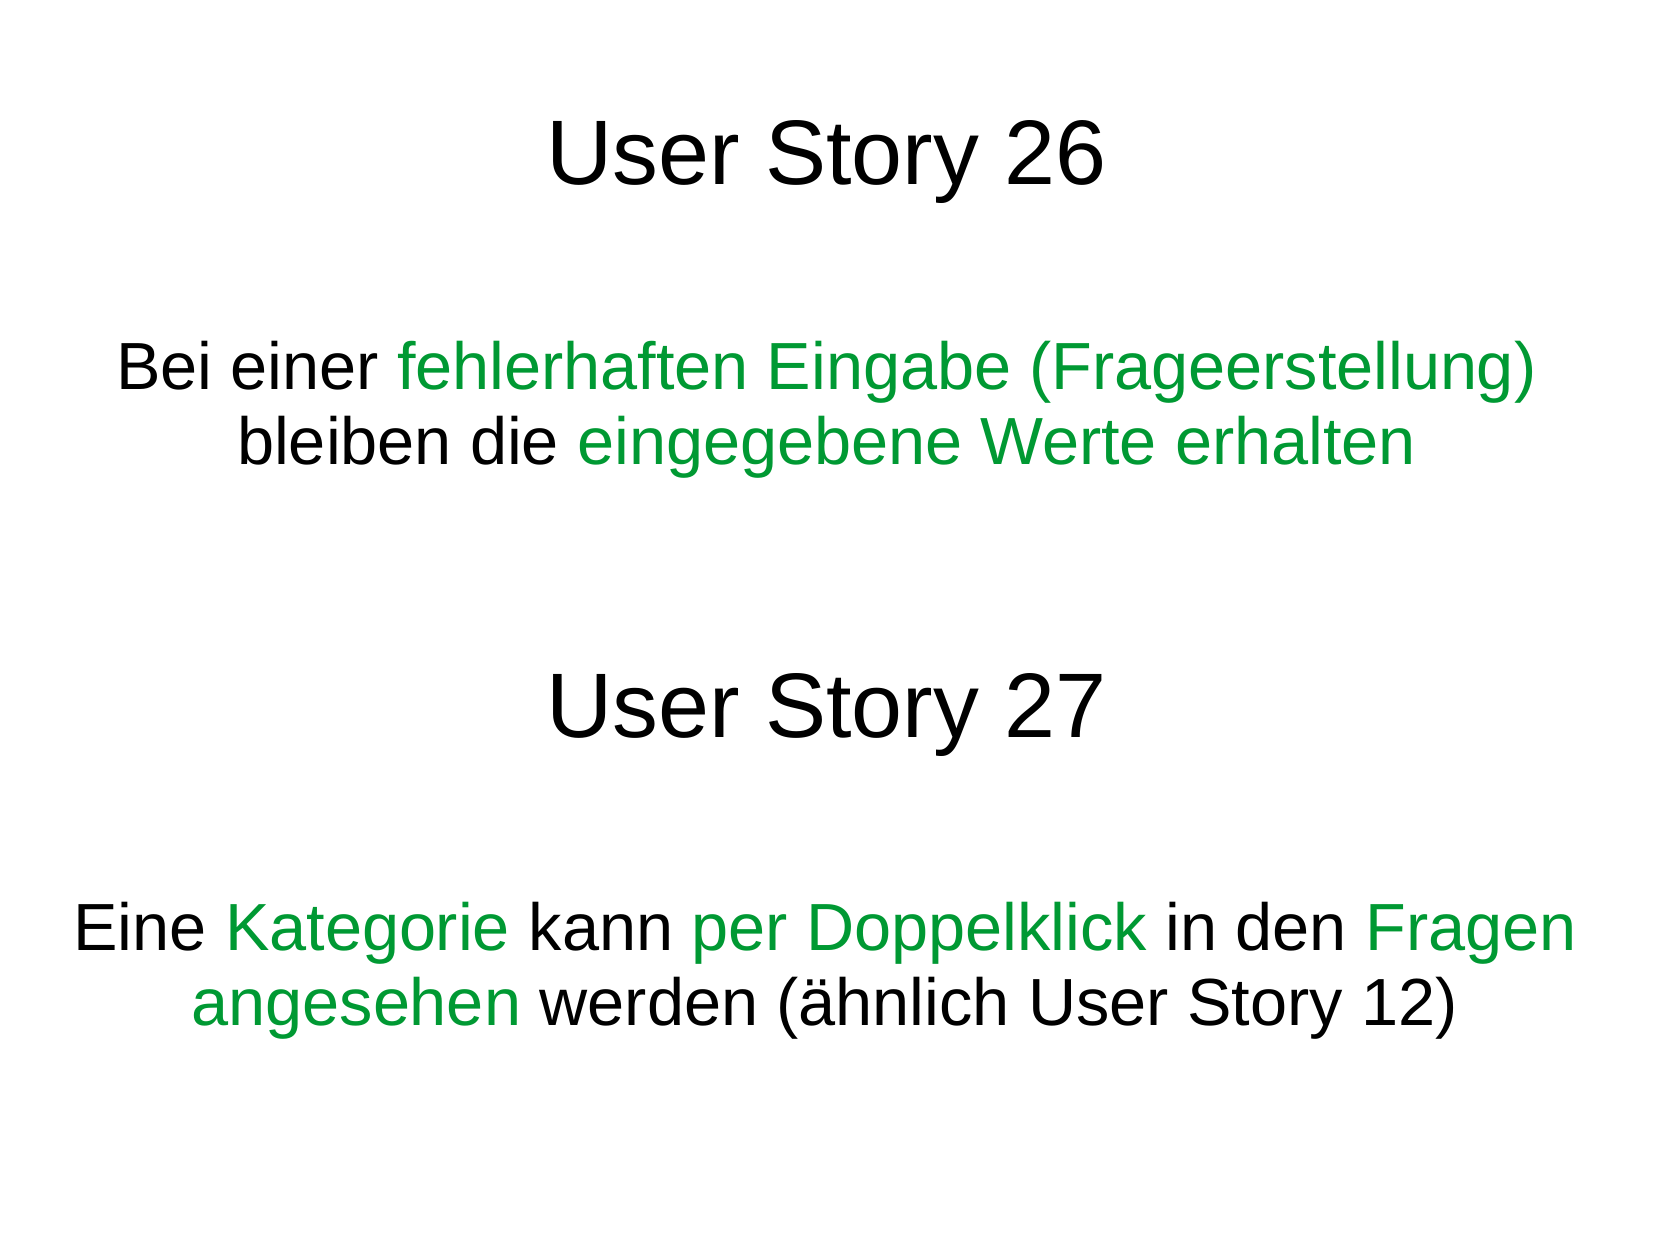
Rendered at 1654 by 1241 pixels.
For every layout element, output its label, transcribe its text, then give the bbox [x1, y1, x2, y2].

subtitle Bei einer fehlerhaften Eingabe (Frageerstellung) bleiben die eingegebene Werte erhalten [82, 236, 1571, 573]
title User Story 27 [82, 602, 1571, 810]
text_box Eine Kategorie kann per Doppelklick in den Fragen angesehen werden (ähnlich User Story 12) [55, 889, 1595, 1040]
title User Story 26 [82, 49, 1571, 236]
